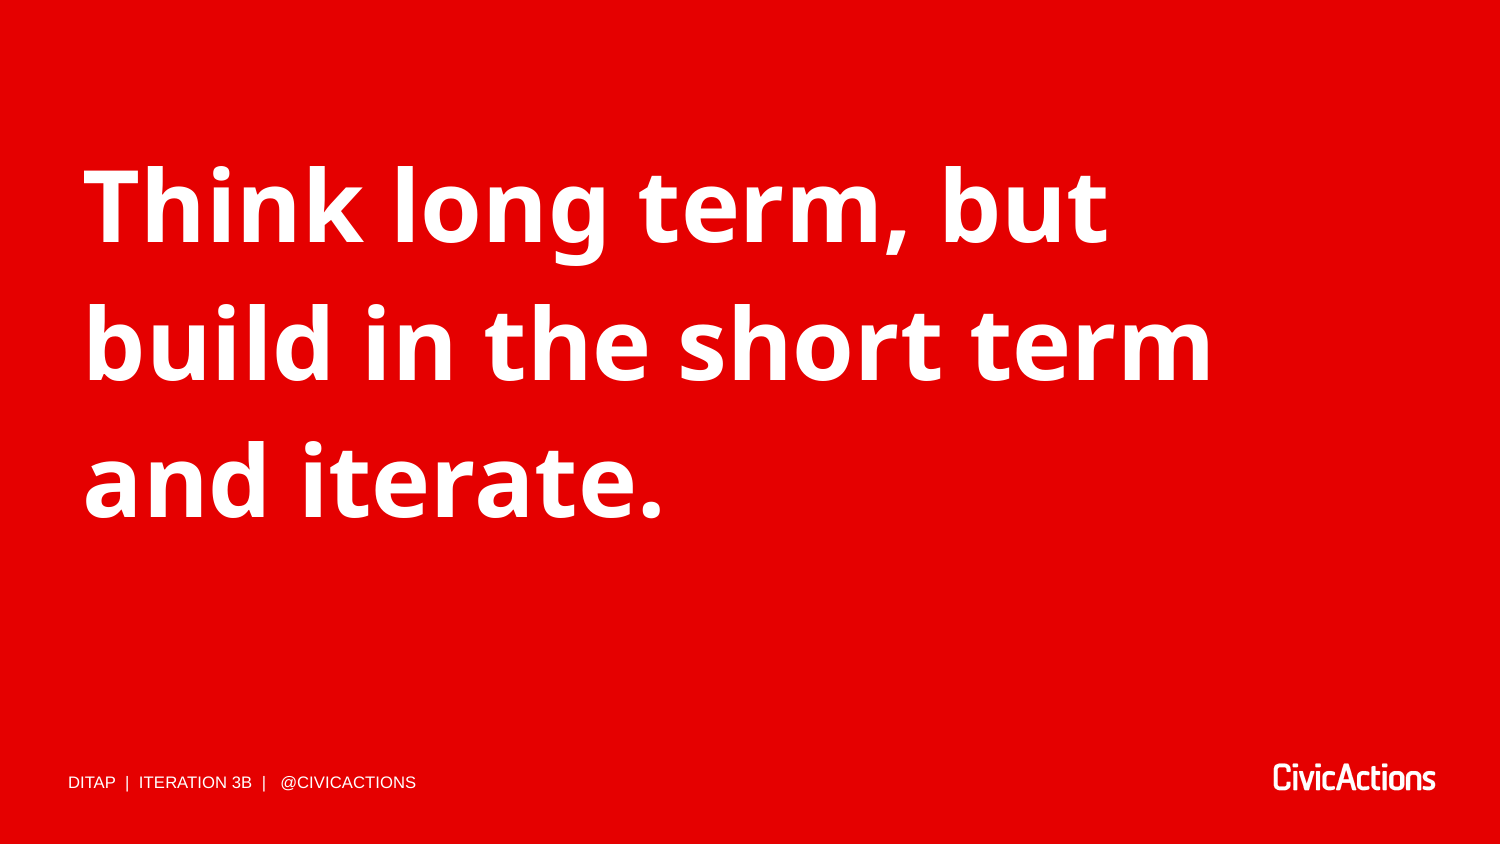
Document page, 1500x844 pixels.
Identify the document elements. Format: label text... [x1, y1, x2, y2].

title Think long term, but build in the short term and iterate. [73, 114, 1354, 594]
picture [1271, 758, 1438, 795]
